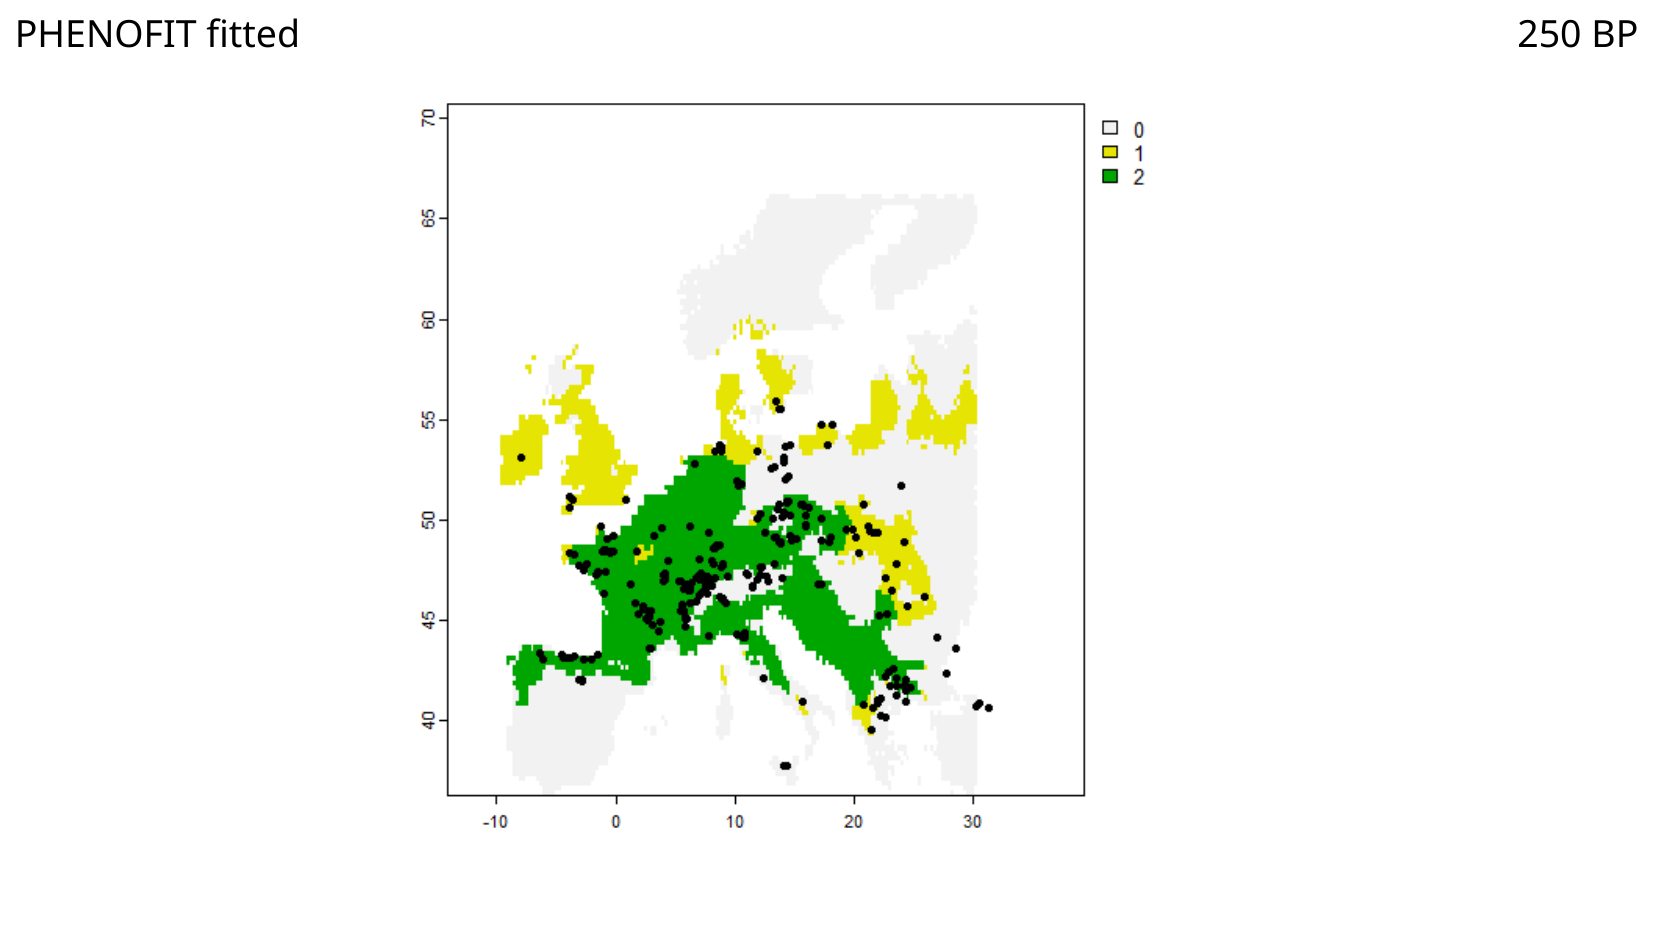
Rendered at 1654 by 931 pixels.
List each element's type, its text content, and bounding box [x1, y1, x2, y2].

text_box 250 BP [826, 0, 1654, 66]
picture [355, 41, 1298, 889]
text_box PHENOFIT fitted [0, 0, 826, 66]
